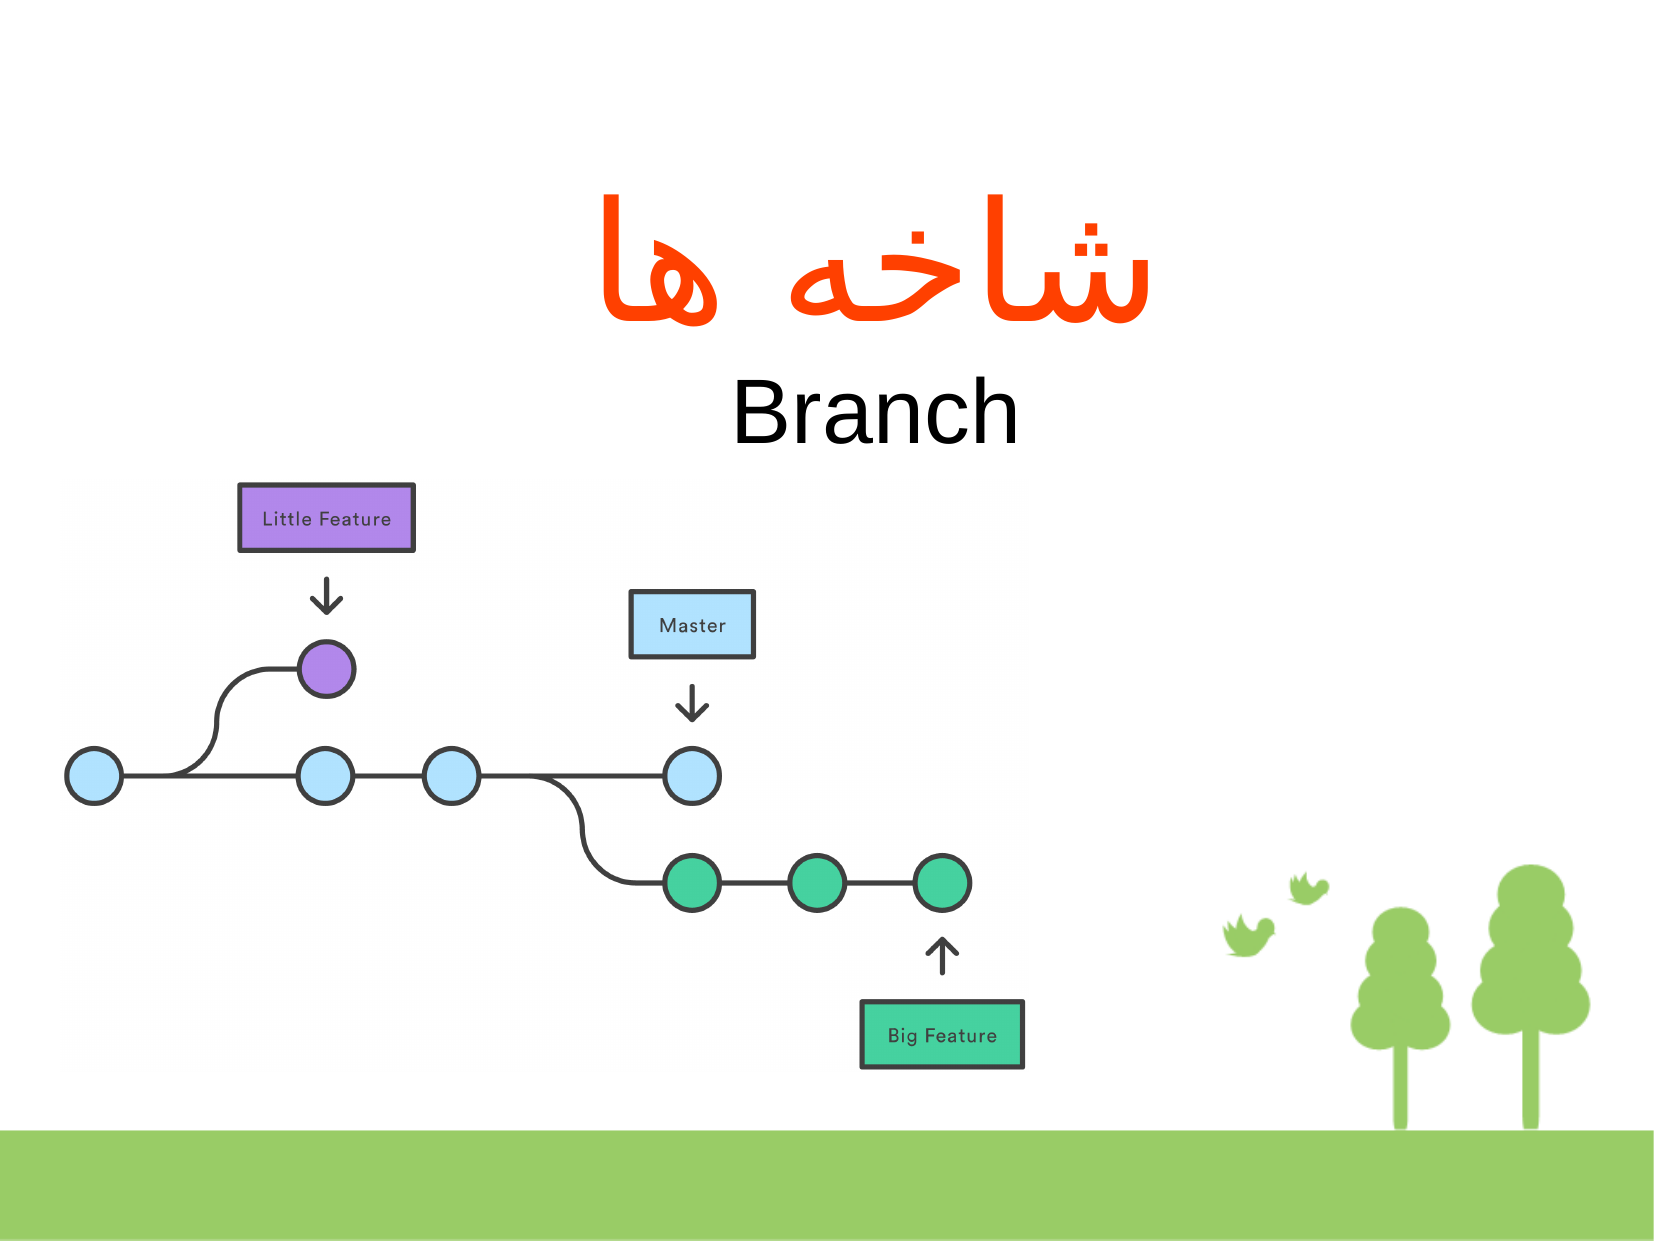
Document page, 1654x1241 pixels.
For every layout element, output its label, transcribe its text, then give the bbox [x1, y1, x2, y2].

title شاخه ها Branch [131, 150, 1621, 480]
picture [0, 0, 1654, 1241]
